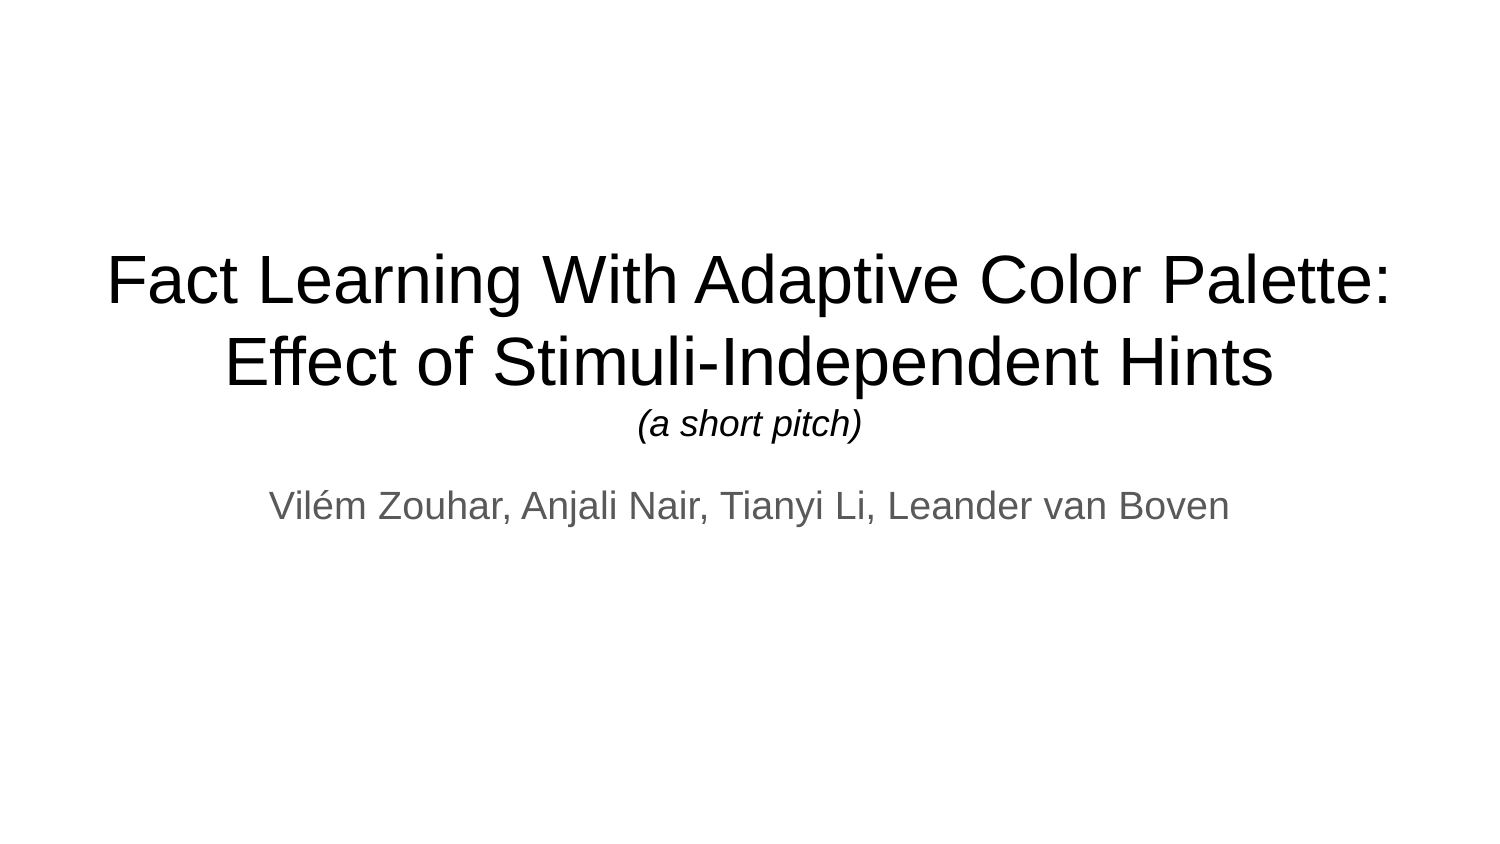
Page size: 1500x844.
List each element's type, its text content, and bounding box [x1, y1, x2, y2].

subtitle Vilém Zouhar, Anjali Nair, Tianyi Li, Leander van Boven [51, 464, 1449, 595]
title Fact Learning With Adaptive Color Palette: Effect of Stimuli-Independent Hints (a short pitch) [51, 122, 1449, 459]
